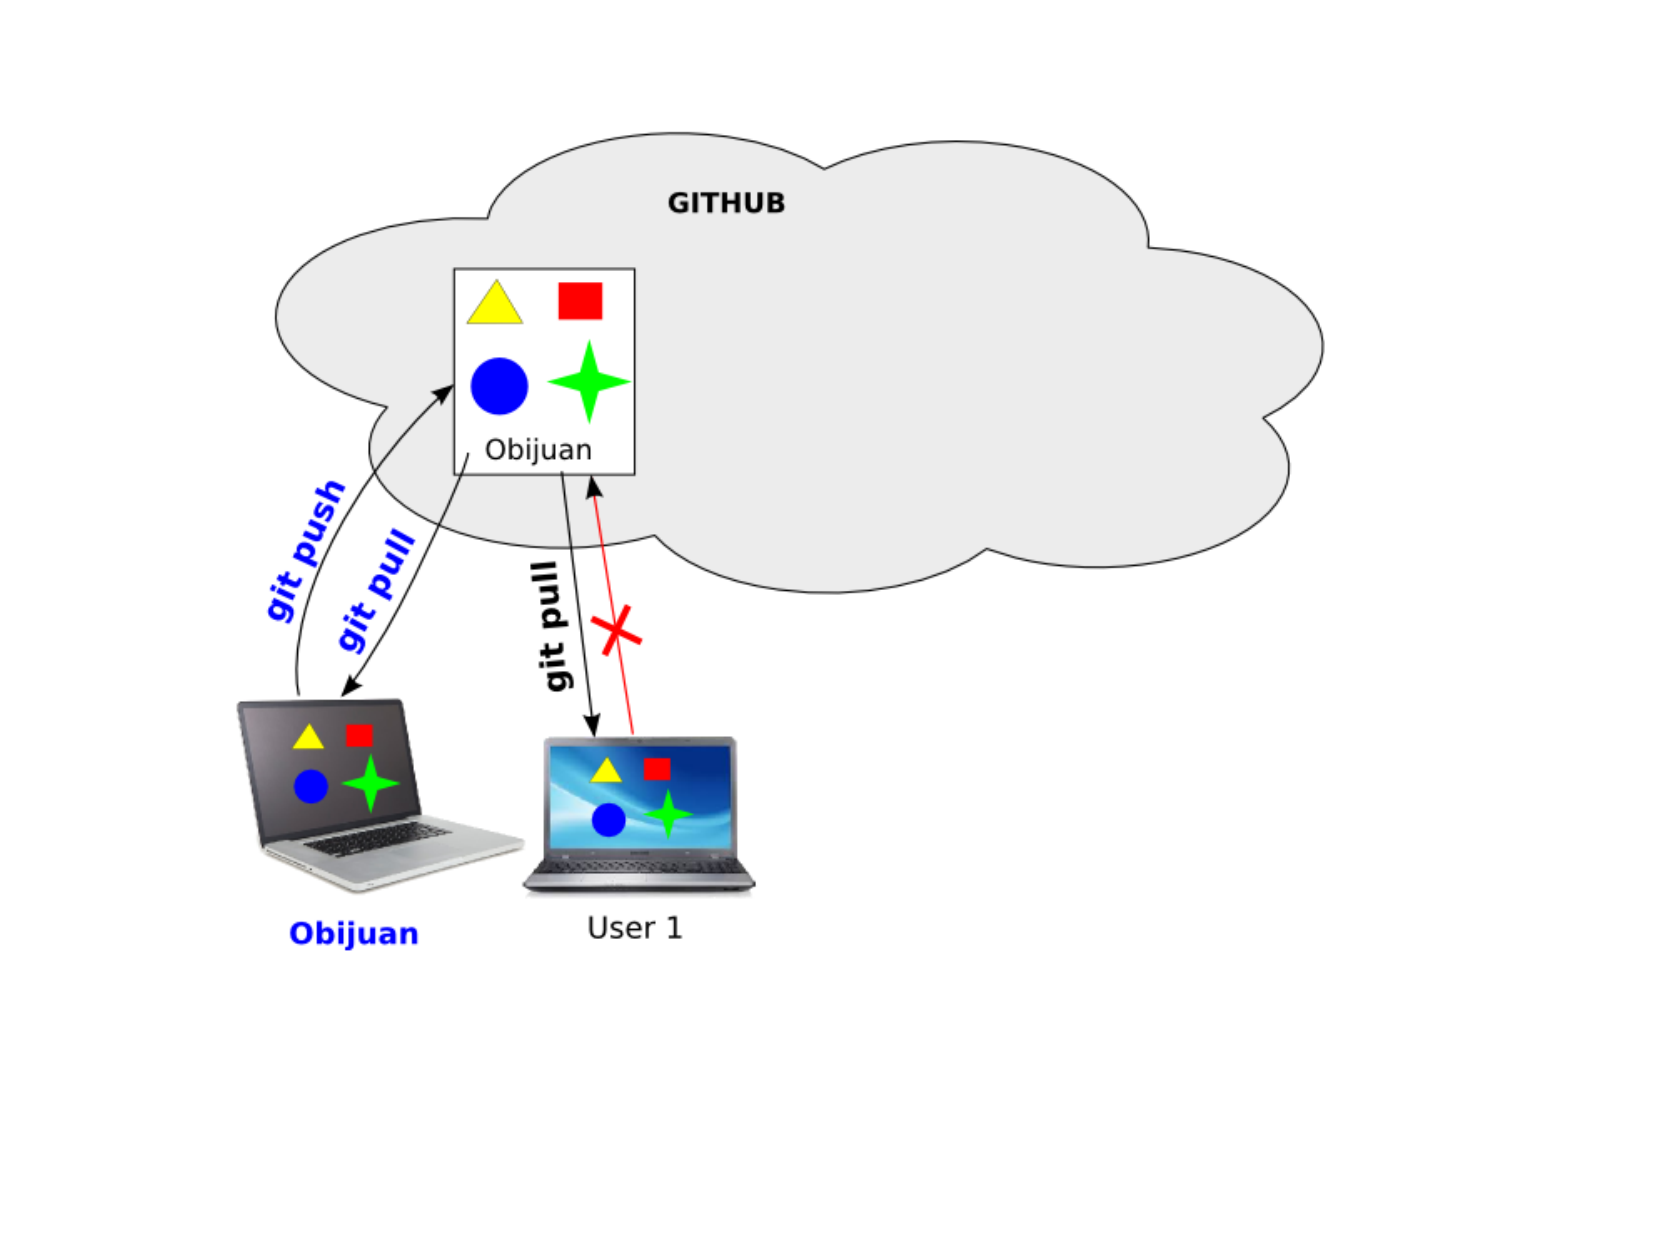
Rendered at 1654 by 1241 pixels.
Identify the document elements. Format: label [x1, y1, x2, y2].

picture [222, 89, 1350, 974]
